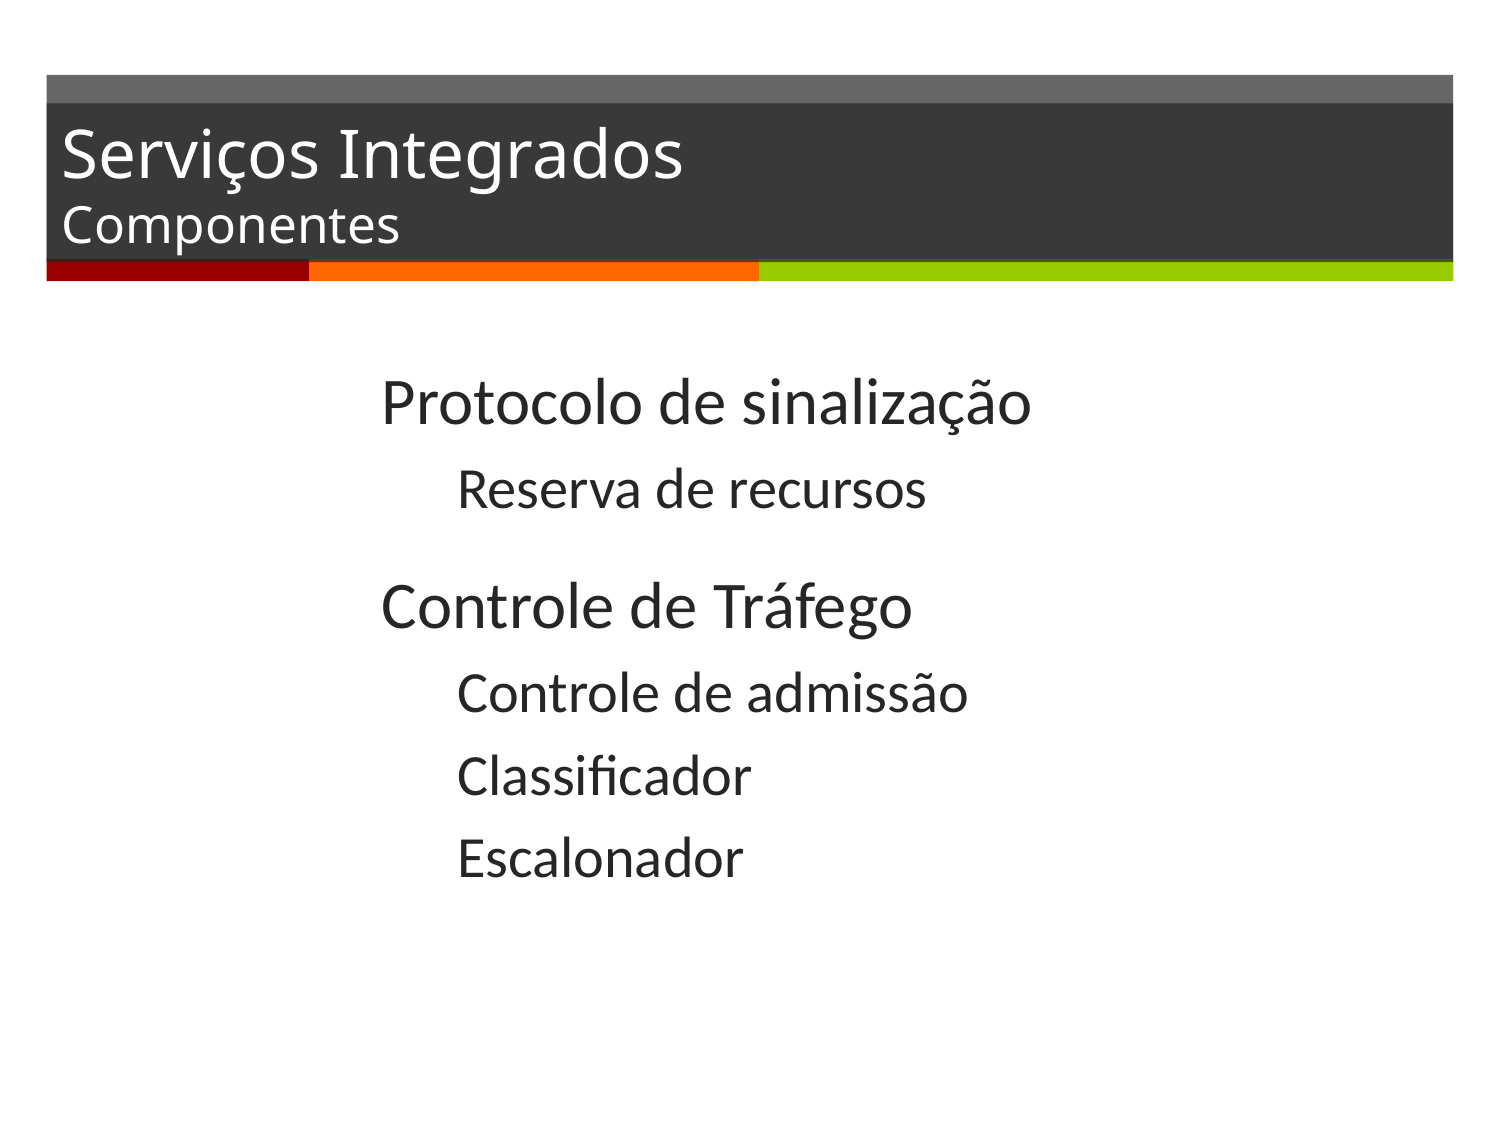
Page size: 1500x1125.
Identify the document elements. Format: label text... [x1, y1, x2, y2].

title Serviços Integrados Componentes [46, 103, 1454, 263]
list Protocolo de sinalização Reserva de recursos Controle de Tráfego Controle de admissão Classificador Escalonador [292, 350, 1454, 1005]
